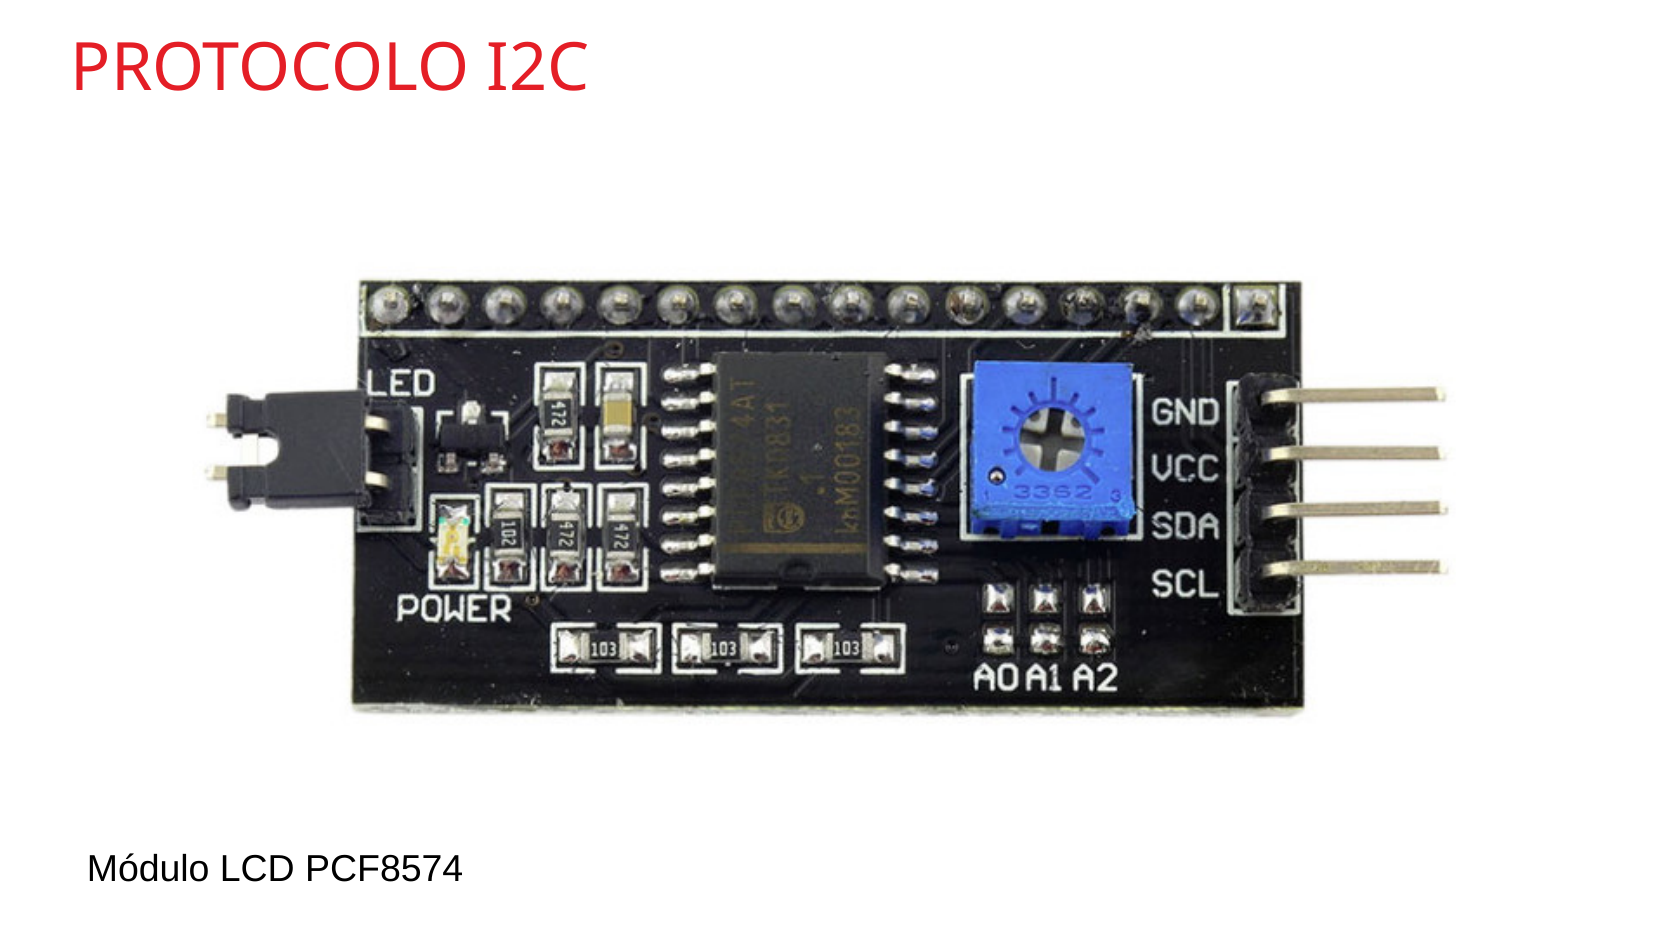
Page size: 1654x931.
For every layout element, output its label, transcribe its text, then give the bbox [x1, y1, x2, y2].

title PROTOCOLO I2C [70, 11, 1347, 118]
picture [179, 253, 1475, 750]
text_box Módulo LCD PCF8574 [72, 840, 478, 898]
